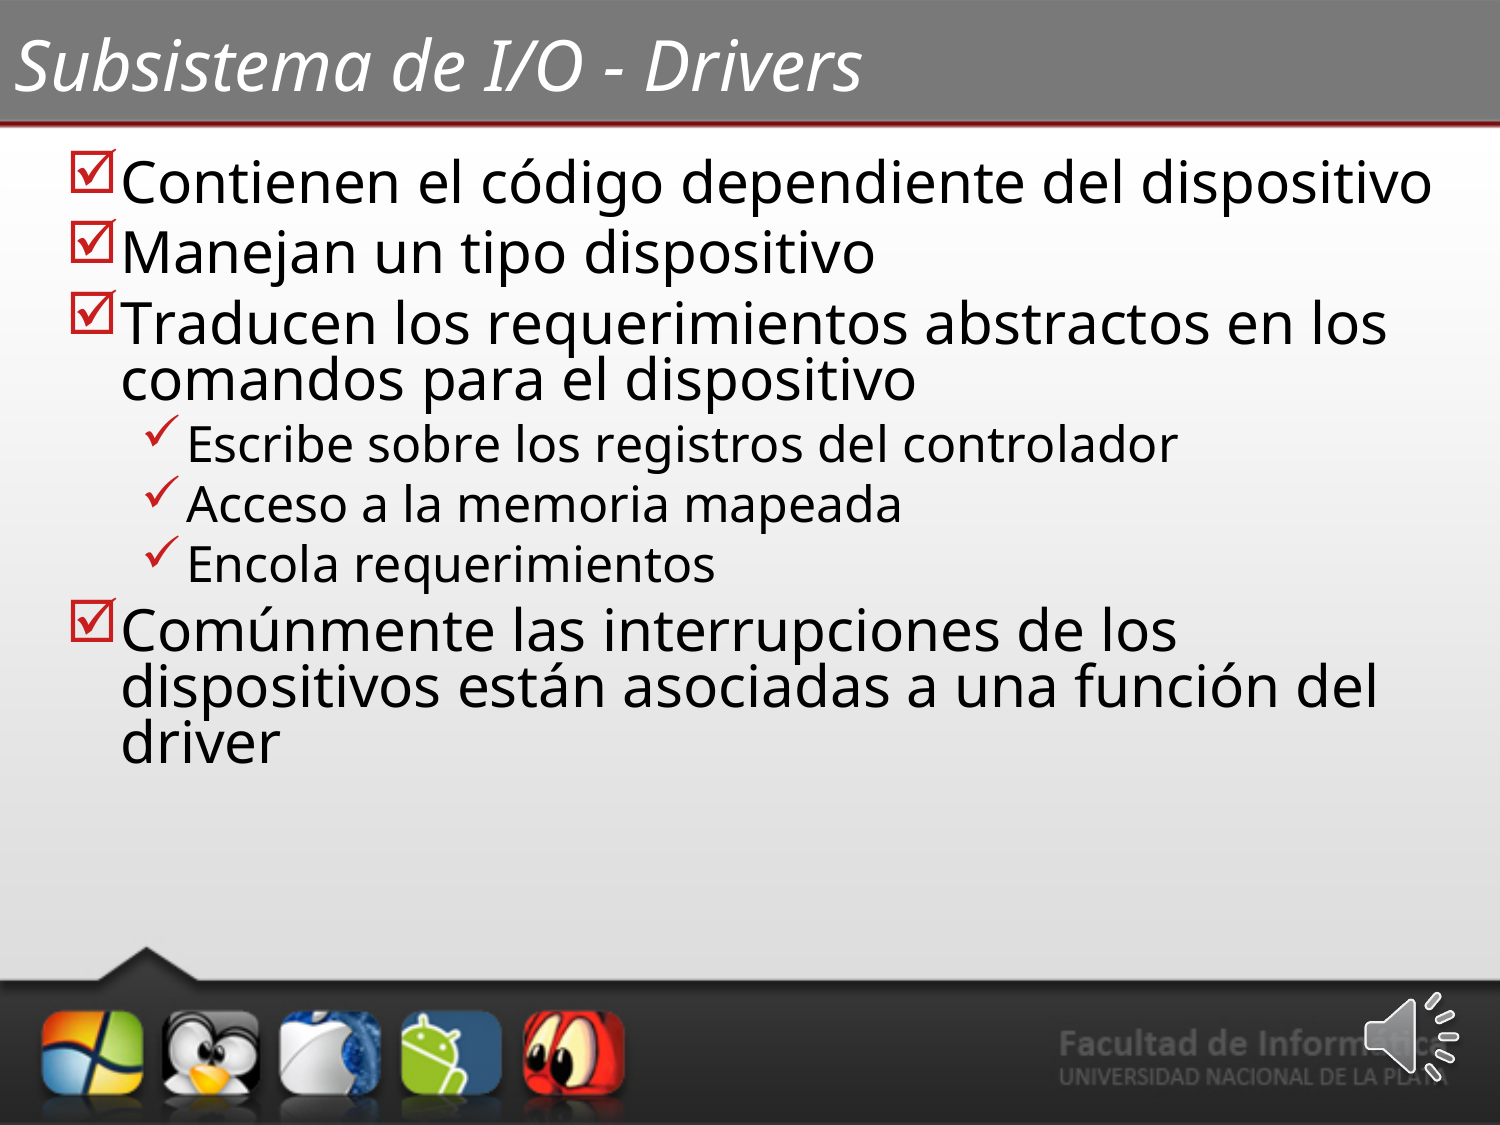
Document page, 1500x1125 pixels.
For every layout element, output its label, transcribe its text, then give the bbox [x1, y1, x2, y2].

picture [0, 126, 1500, 1125]
text_box Subsistema de I/O - Drivers [0, 0, 1500, 126]
text_box Contienen el código dependiente del dispositivo Manejan un tipo dispositivo Traducen los requerimientos abstractos en los comandos para el dispositivo Escribe sobre los registros del controlador Acceso a la memoria mapeada Encola requerimientos Comúnmente las interrupciones de los dispositivos están asociadas a una función del driver [51, 150, 1459, 941]
